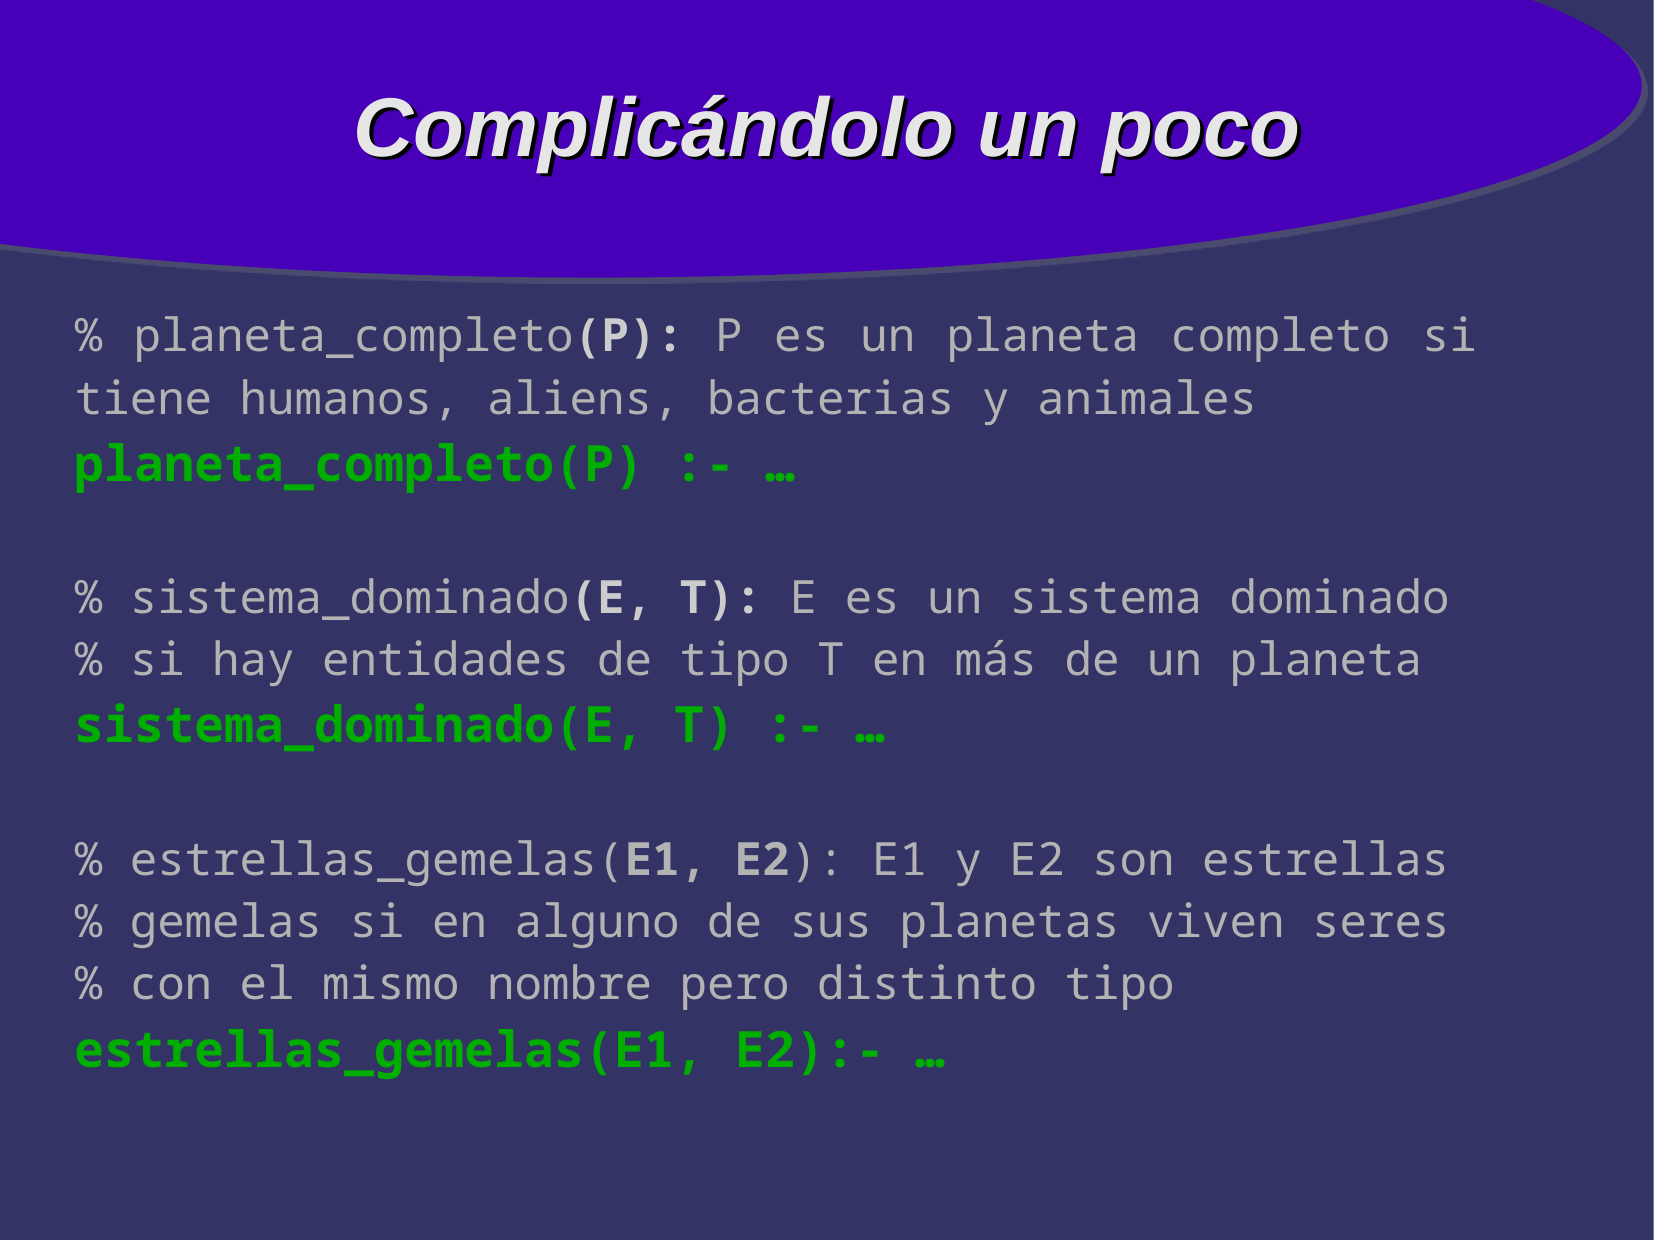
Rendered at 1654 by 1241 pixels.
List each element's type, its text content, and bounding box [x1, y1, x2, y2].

text_box [88, 984, 1480, 1092]
text_box [577, 984, 590, 996]
title Complicándolo un poco [121, 19, 1534, 227]
text_box [1127, 984, 1140, 996]
text_box [521, 984, 535, 996]
text_box [687, 984, 700, 996]
text_box [824, 984, 837, 996]
text_box [439, 984, 453, 996]
text_box [1016, 984, 1030, 996]
text_box [769, 984, 783, 996]
text_box [164, 984, 178, 996]
text_box [92, 987, 98, 997]
text_box % planeta_completo(P): P es un planeta completo si tiene humanos, aliens, bacterias y animales planeta_completo(P) :- … % sistema_dominado(E, T): E es un sistema dominado % si hay entidades de tipo T en más de un planeta sistema_dominado(E, T) :- … % estrellas_gemelas(E1, E2): E1 y E2 son estrellas % gemelas si en alguno de sus planetas viven seres % con el mismo nombre pero distinto tipo estrellas_gemelas(E1, E2):- … [60, 295, 1595, 984]
text_box [1154, 984, 1168, 996]
